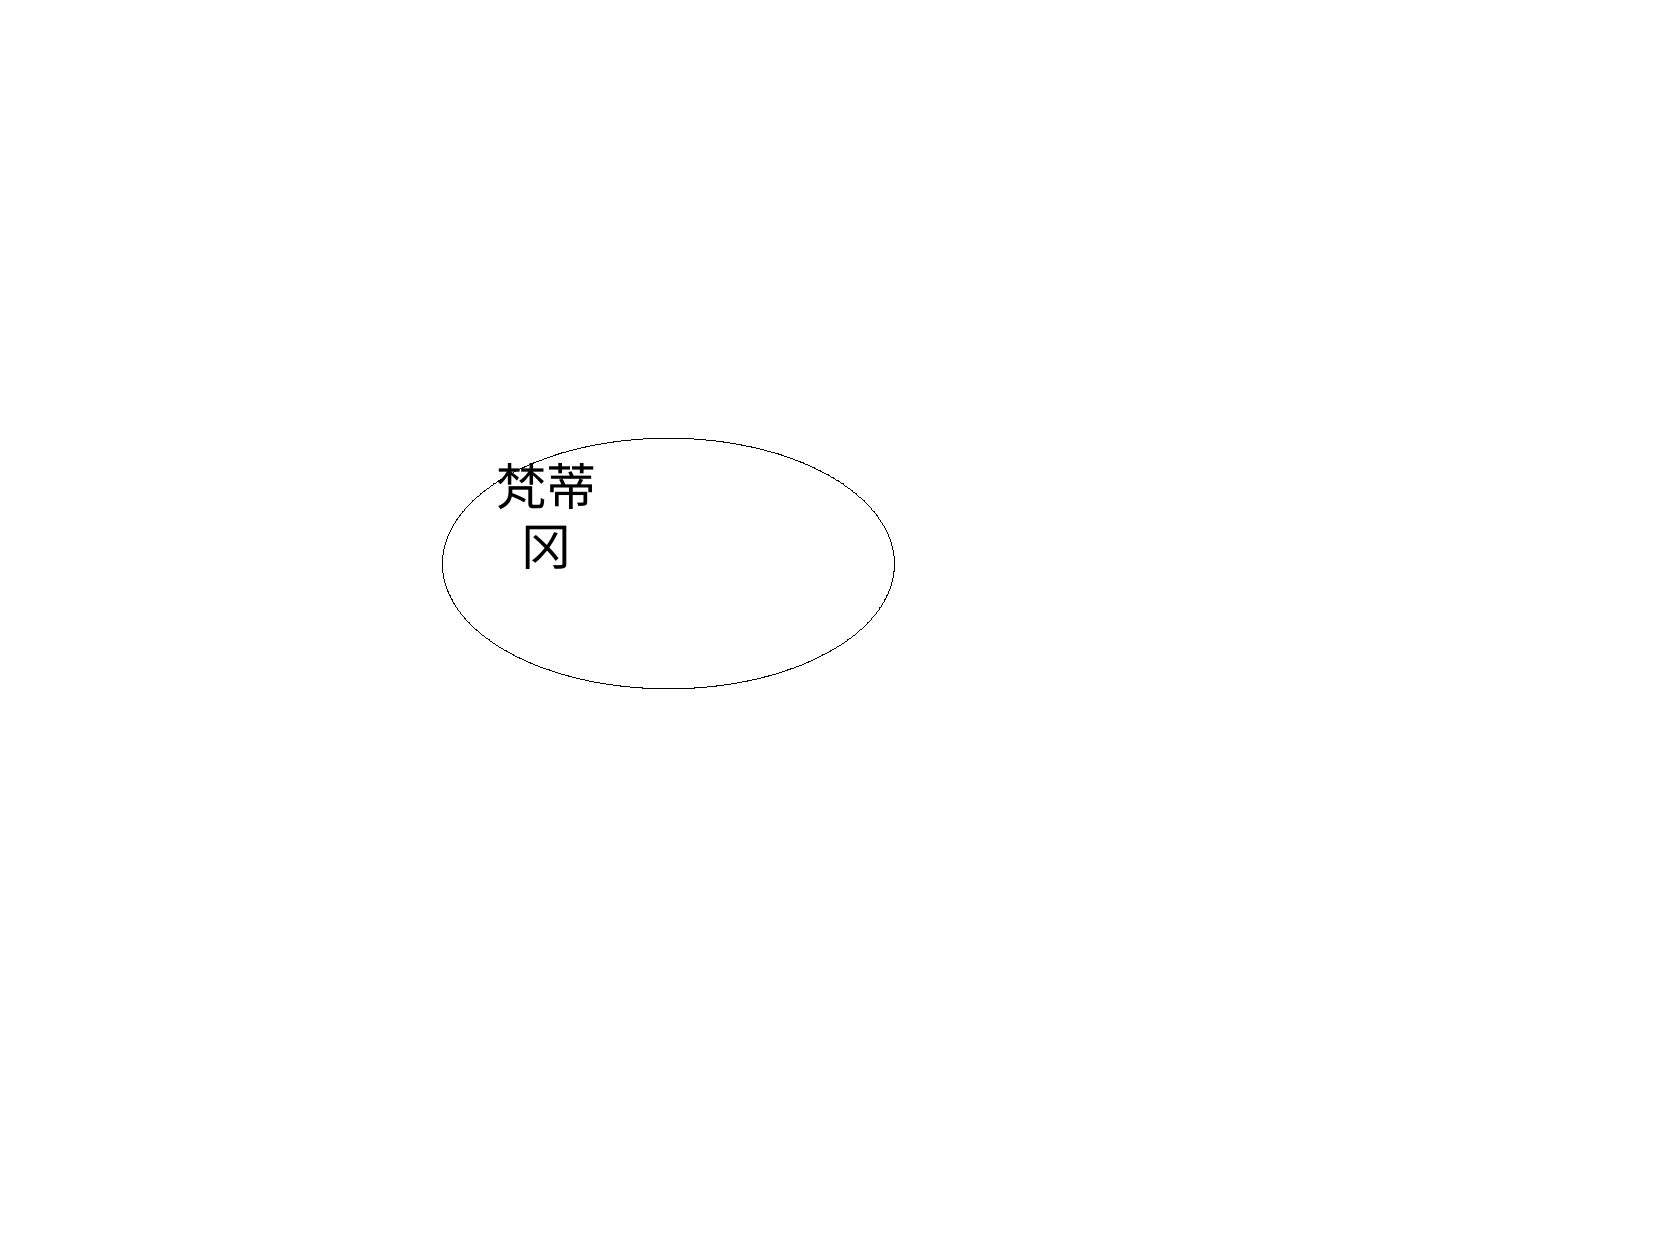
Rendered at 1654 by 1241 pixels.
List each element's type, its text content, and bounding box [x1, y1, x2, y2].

text_box 梵蒂冈 [442, 438, 895, 689]
